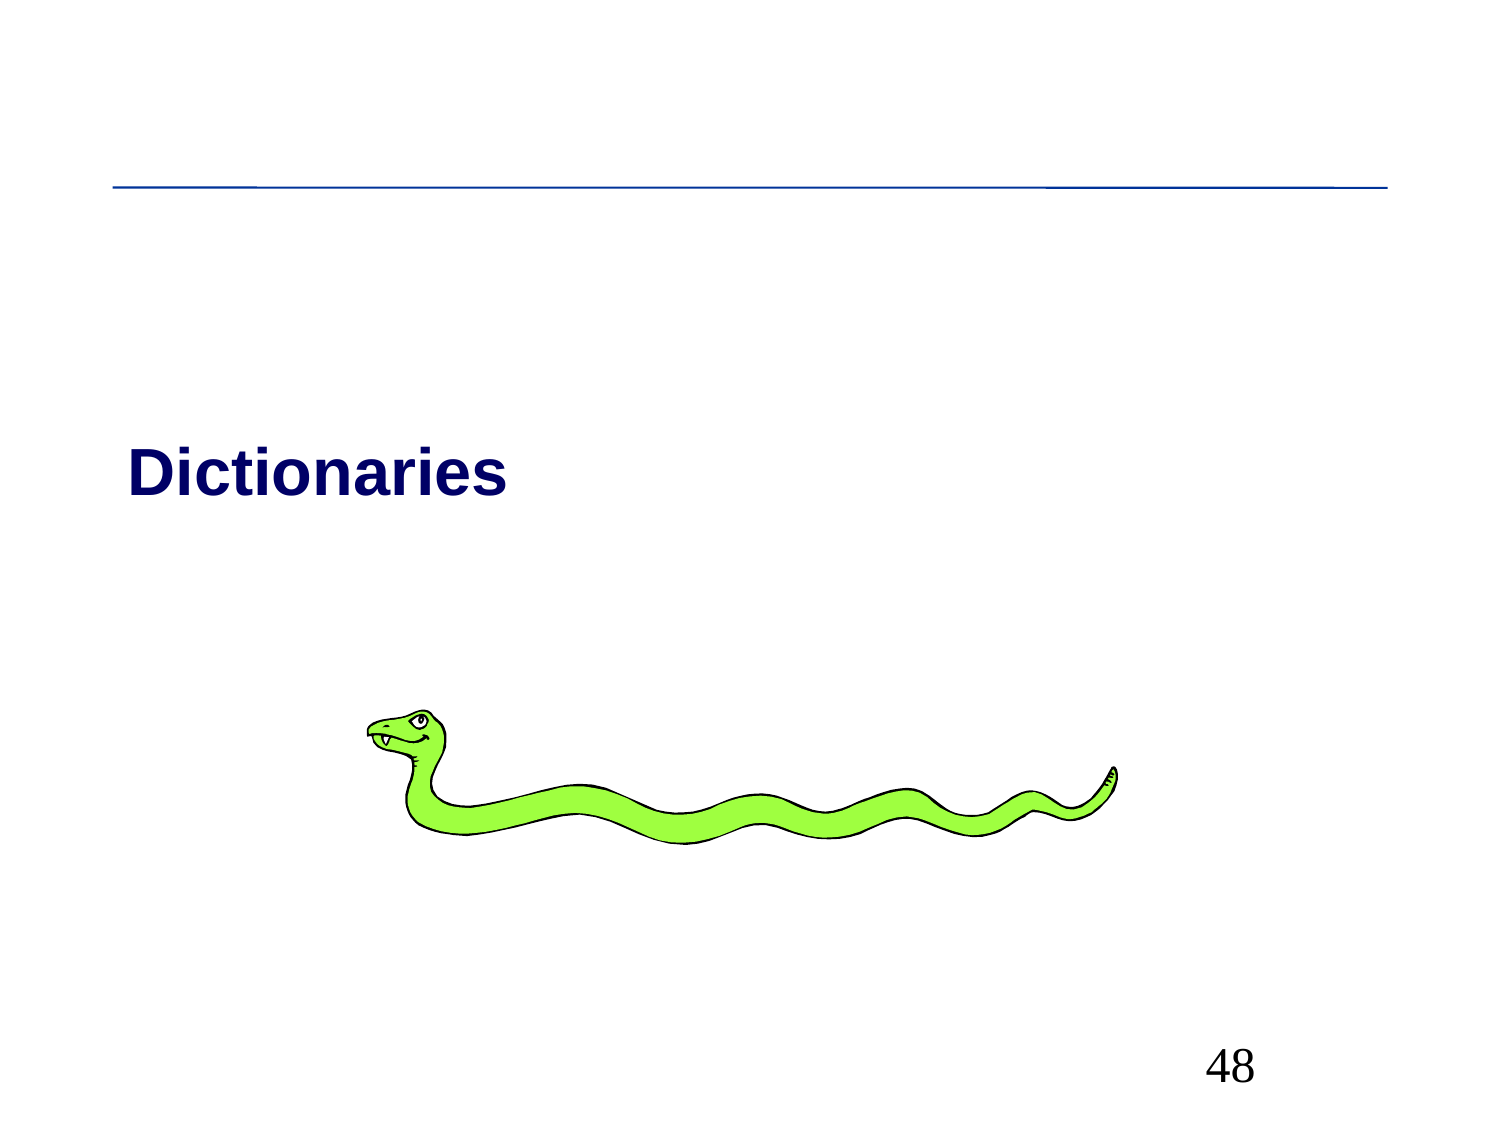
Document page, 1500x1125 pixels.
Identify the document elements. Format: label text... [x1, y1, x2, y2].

title Dictionaries [112, 421, 1388, 517]
picture [366, 703, 1134, 850]
text_box <number> [1074, 994, 1387, 1125]
